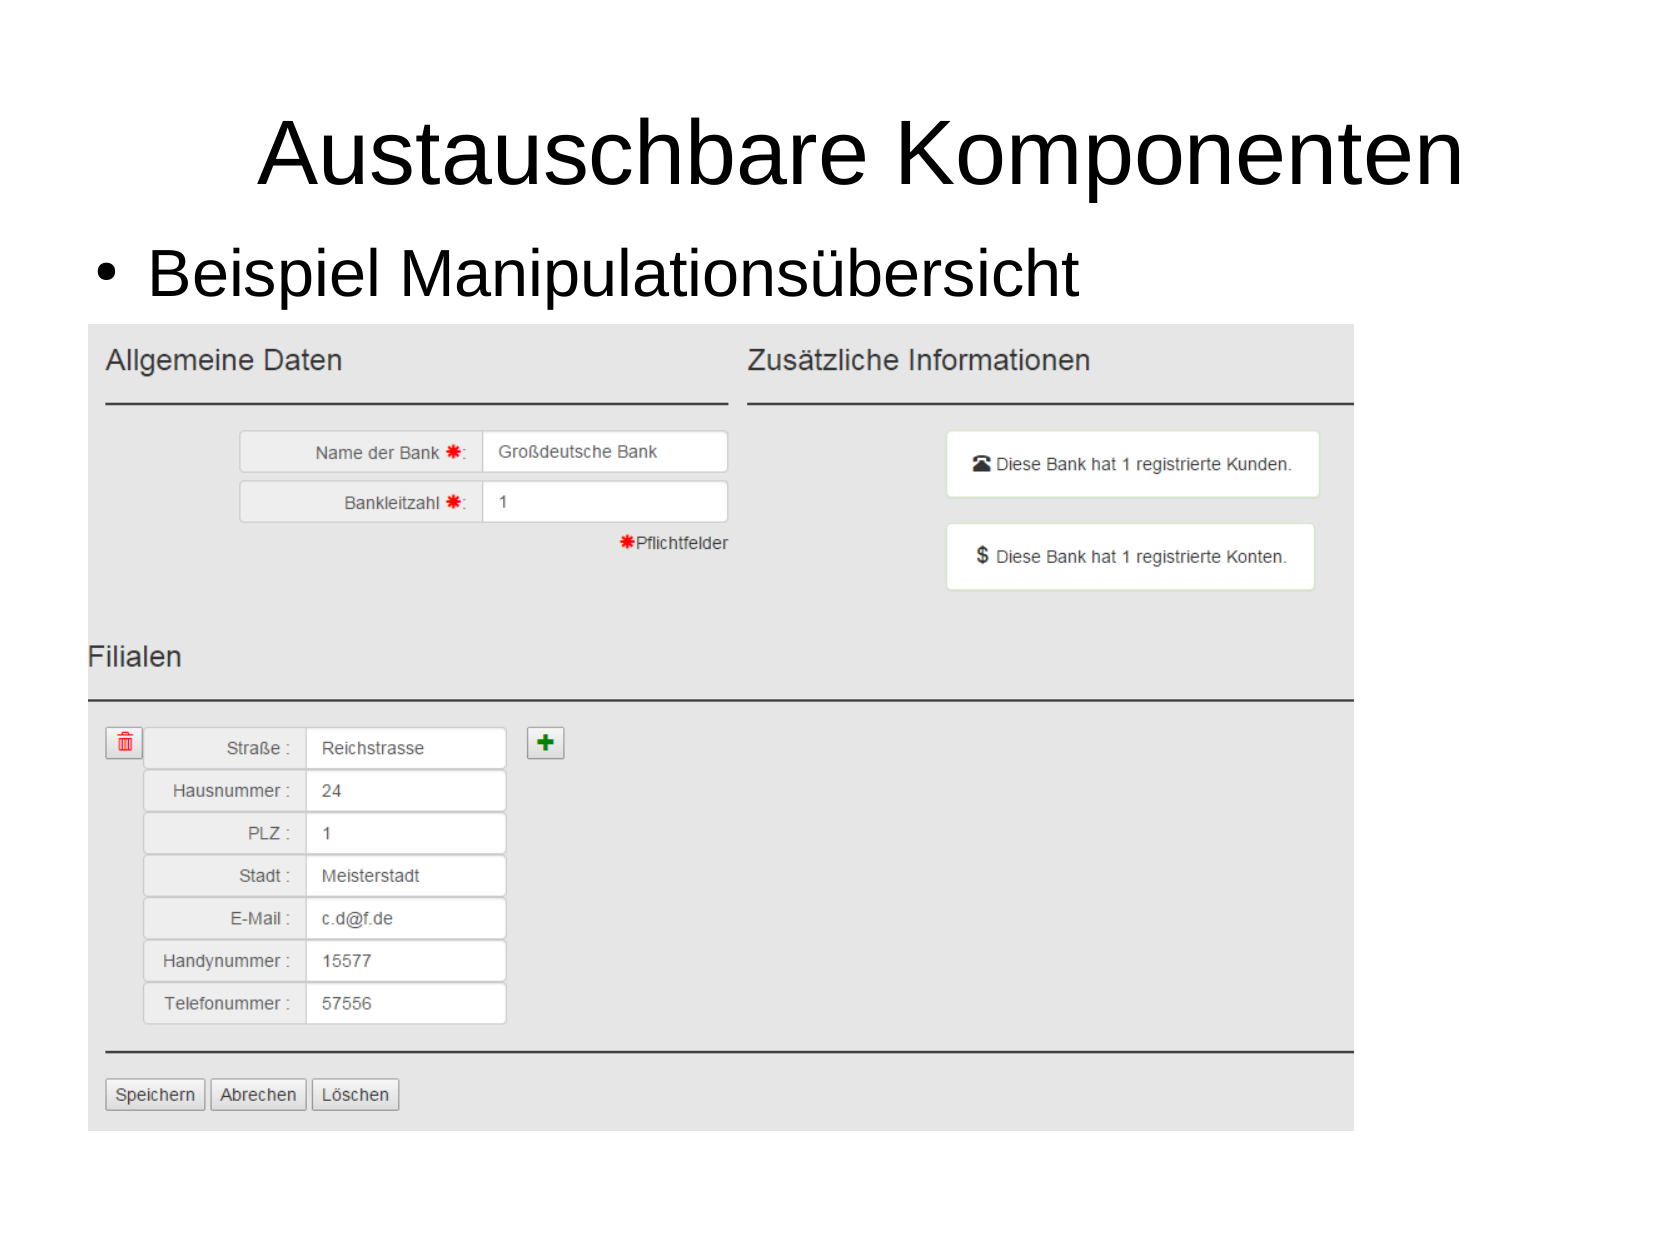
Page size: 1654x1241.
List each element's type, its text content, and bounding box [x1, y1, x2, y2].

picture [88, 324, 1354, 1132]
list Beispiel Manipulationsübersicht [76, 236, 1565, 956]
title Austauschbare Komponenten [82, 49, 1571, 257]
